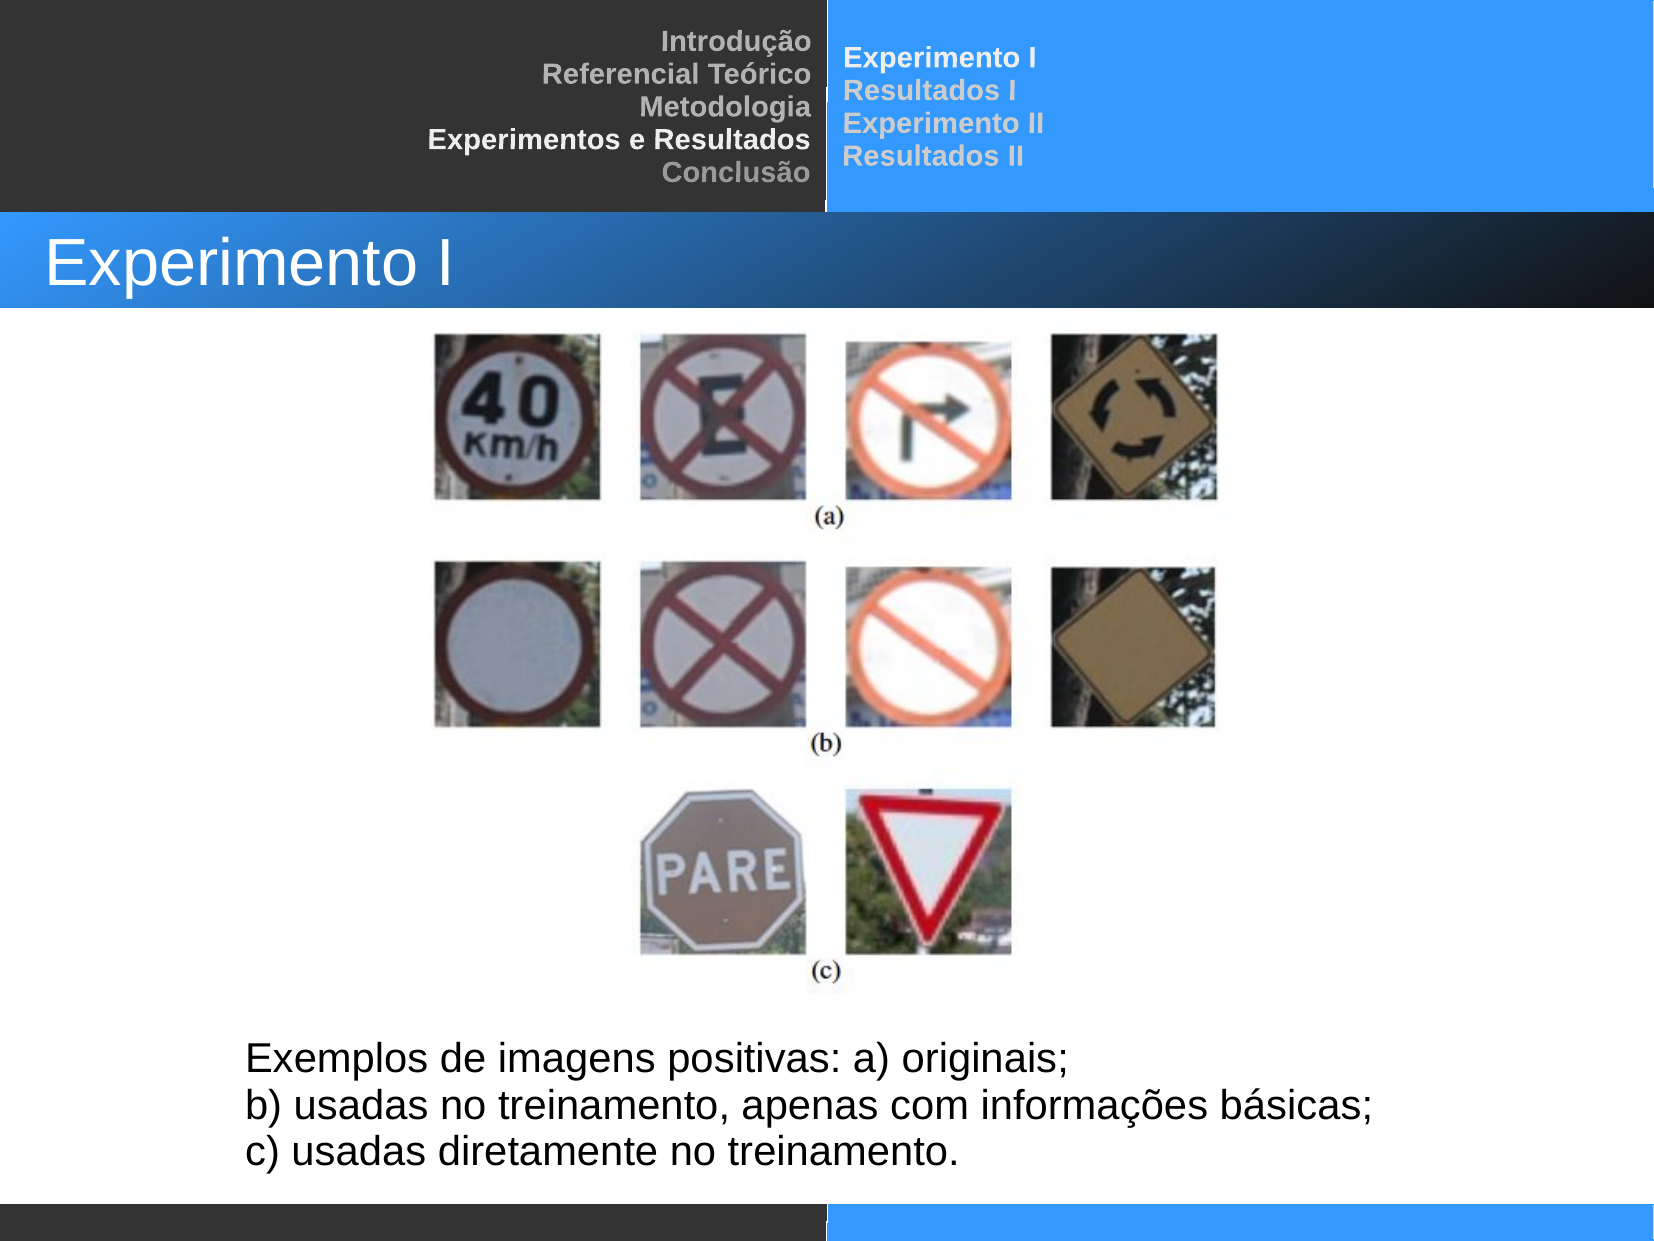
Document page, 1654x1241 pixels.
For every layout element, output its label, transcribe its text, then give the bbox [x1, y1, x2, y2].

text_box Introdução Referencial Teórico Metodologia Experimentos e Resultados Conclusão [0, 0, 827, 212]
text_box Experimento I [0, 212, 1654, 308]
text_box [0, 1204, 827, 1241]
text_box [827, 1204, 1654, 1241]
text_box Exemplos de imagens positivas: a) originais; b) usadas no treinamento, apenas com informações básicas; c) usadas diretamente no treinamento. [230, 1027, 1424, 1183]
text_box Experimento I Resultados I Experimento II Resultados II [827, 0, 1654, 212]
picture [406, 318, 1248, 996]
